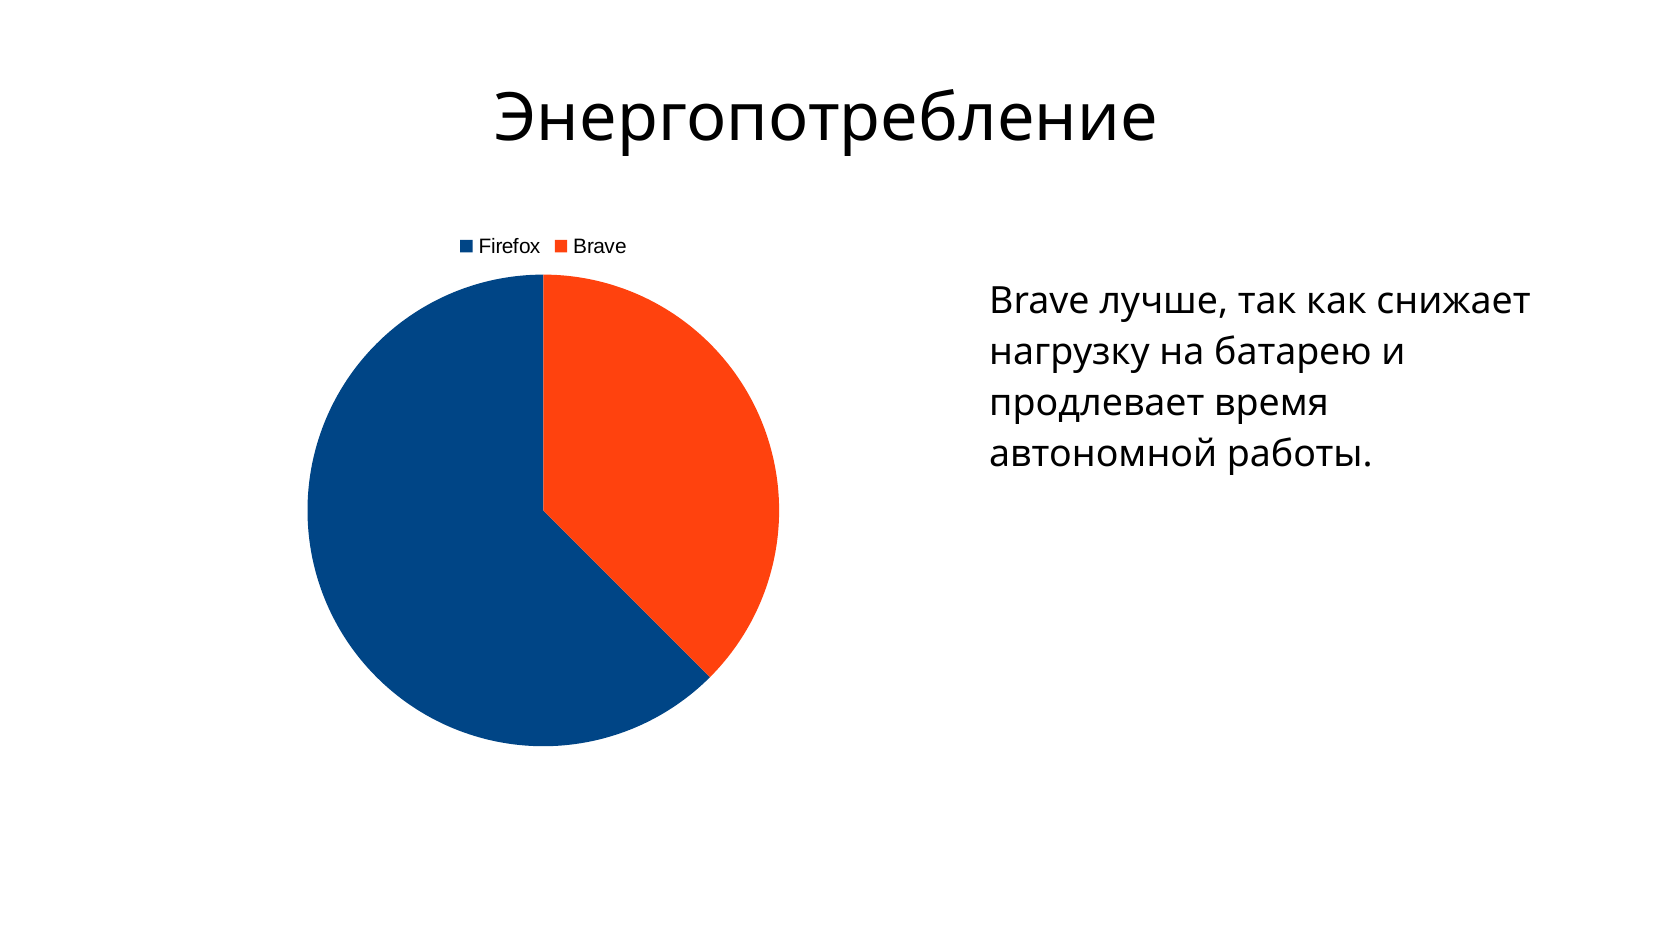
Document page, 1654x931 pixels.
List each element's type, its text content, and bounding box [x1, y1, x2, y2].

title Энергопотребление [82, 37, 1571, 193]
text_box Brave лучше, так как снижает нагрузку на батарею и продлевает время автономной работы. [974, 265, 1565, 739]
chart [82, 217, 1004, 758]
